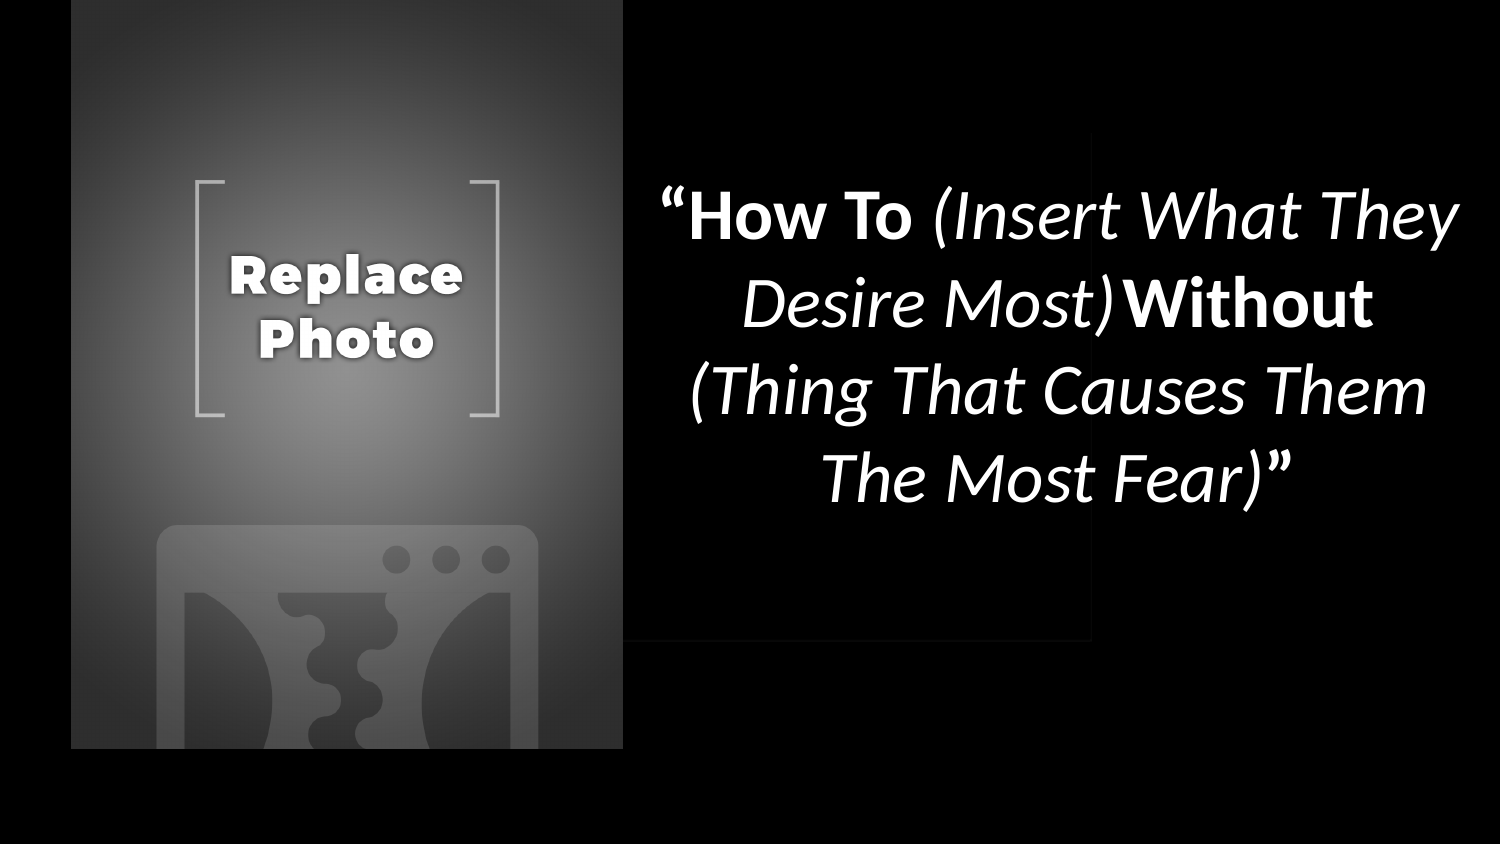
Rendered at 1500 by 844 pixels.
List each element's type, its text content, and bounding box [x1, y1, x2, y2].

text_box “How To (Insert What They Desire Most) Without (Thing That Causes Them The Most Fear)” [635, 159, 1481, 525]
picture [0, 0, 1500, 844]
text_box [623, 129, 1092, 639]
